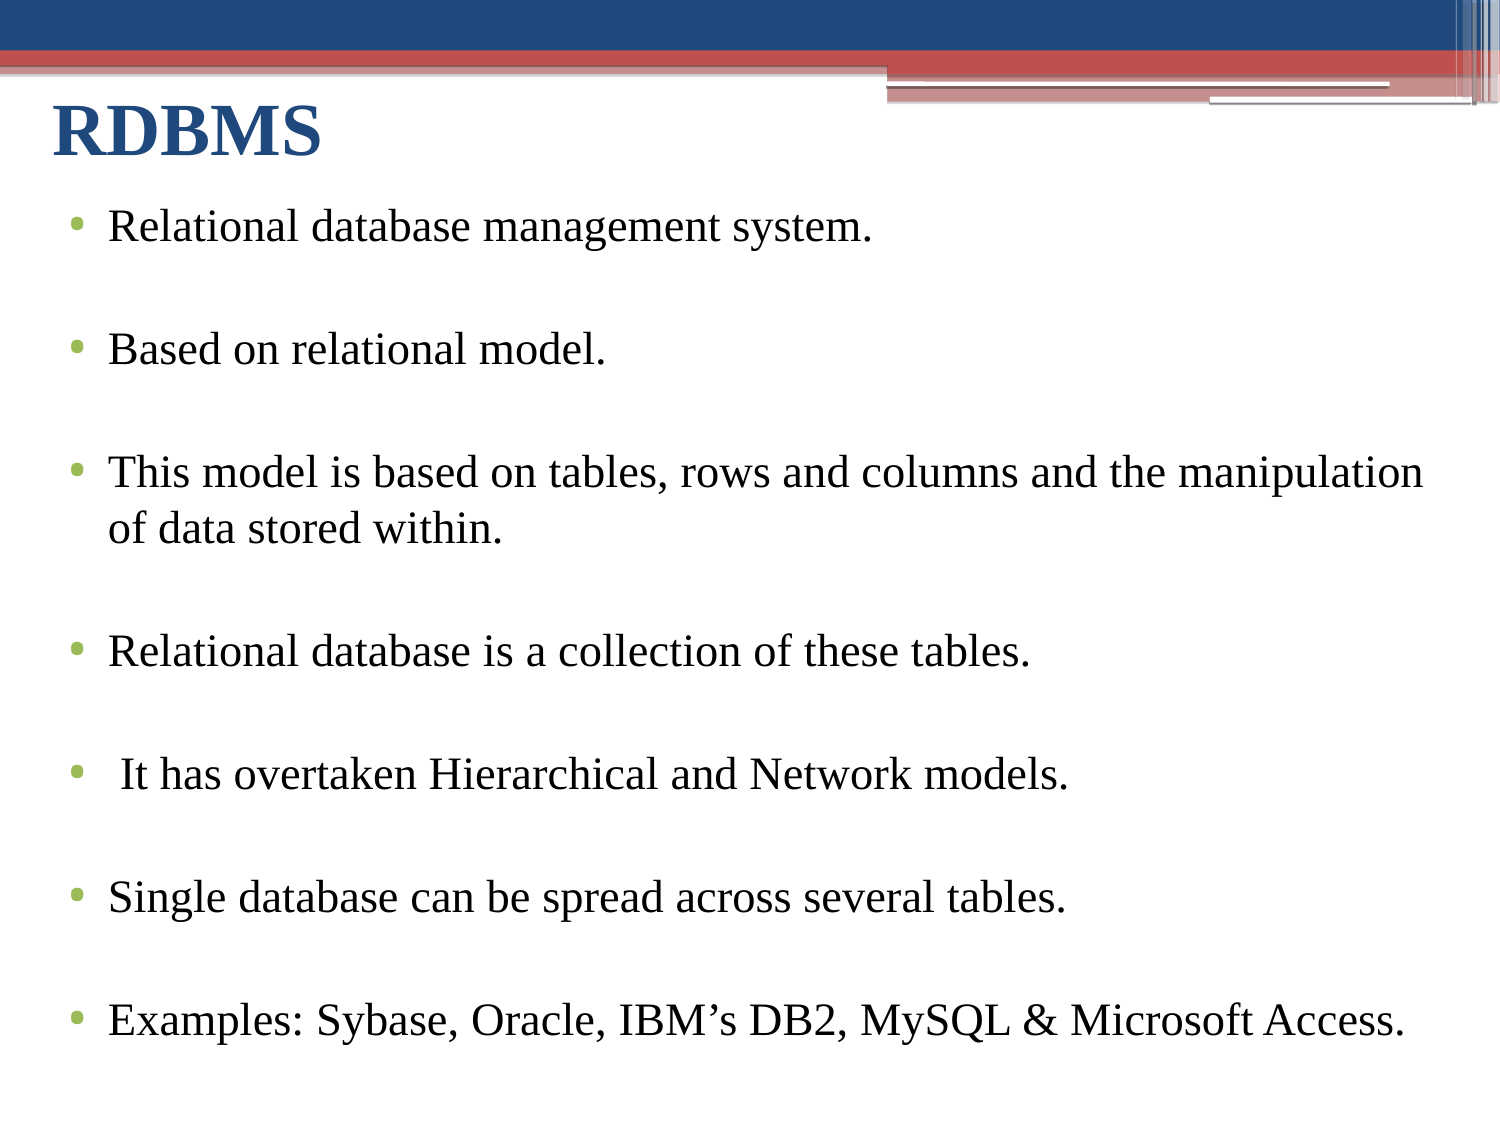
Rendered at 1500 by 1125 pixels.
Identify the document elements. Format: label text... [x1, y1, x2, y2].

title RDBMS [37, 50, 1413, 187]
list Relational database management system. Based on relational model. This model is based on tables, rows and columns and the manipulation of data stored within. Relational database is a collection of these tables. It has overtaken Hierarchical and Network models. Single database can be spread across several tables. Examples: Sybase, Oracle, IBM’s DB2, MySQL & Microsoft Access. [37, 187, 1450, 1100]
